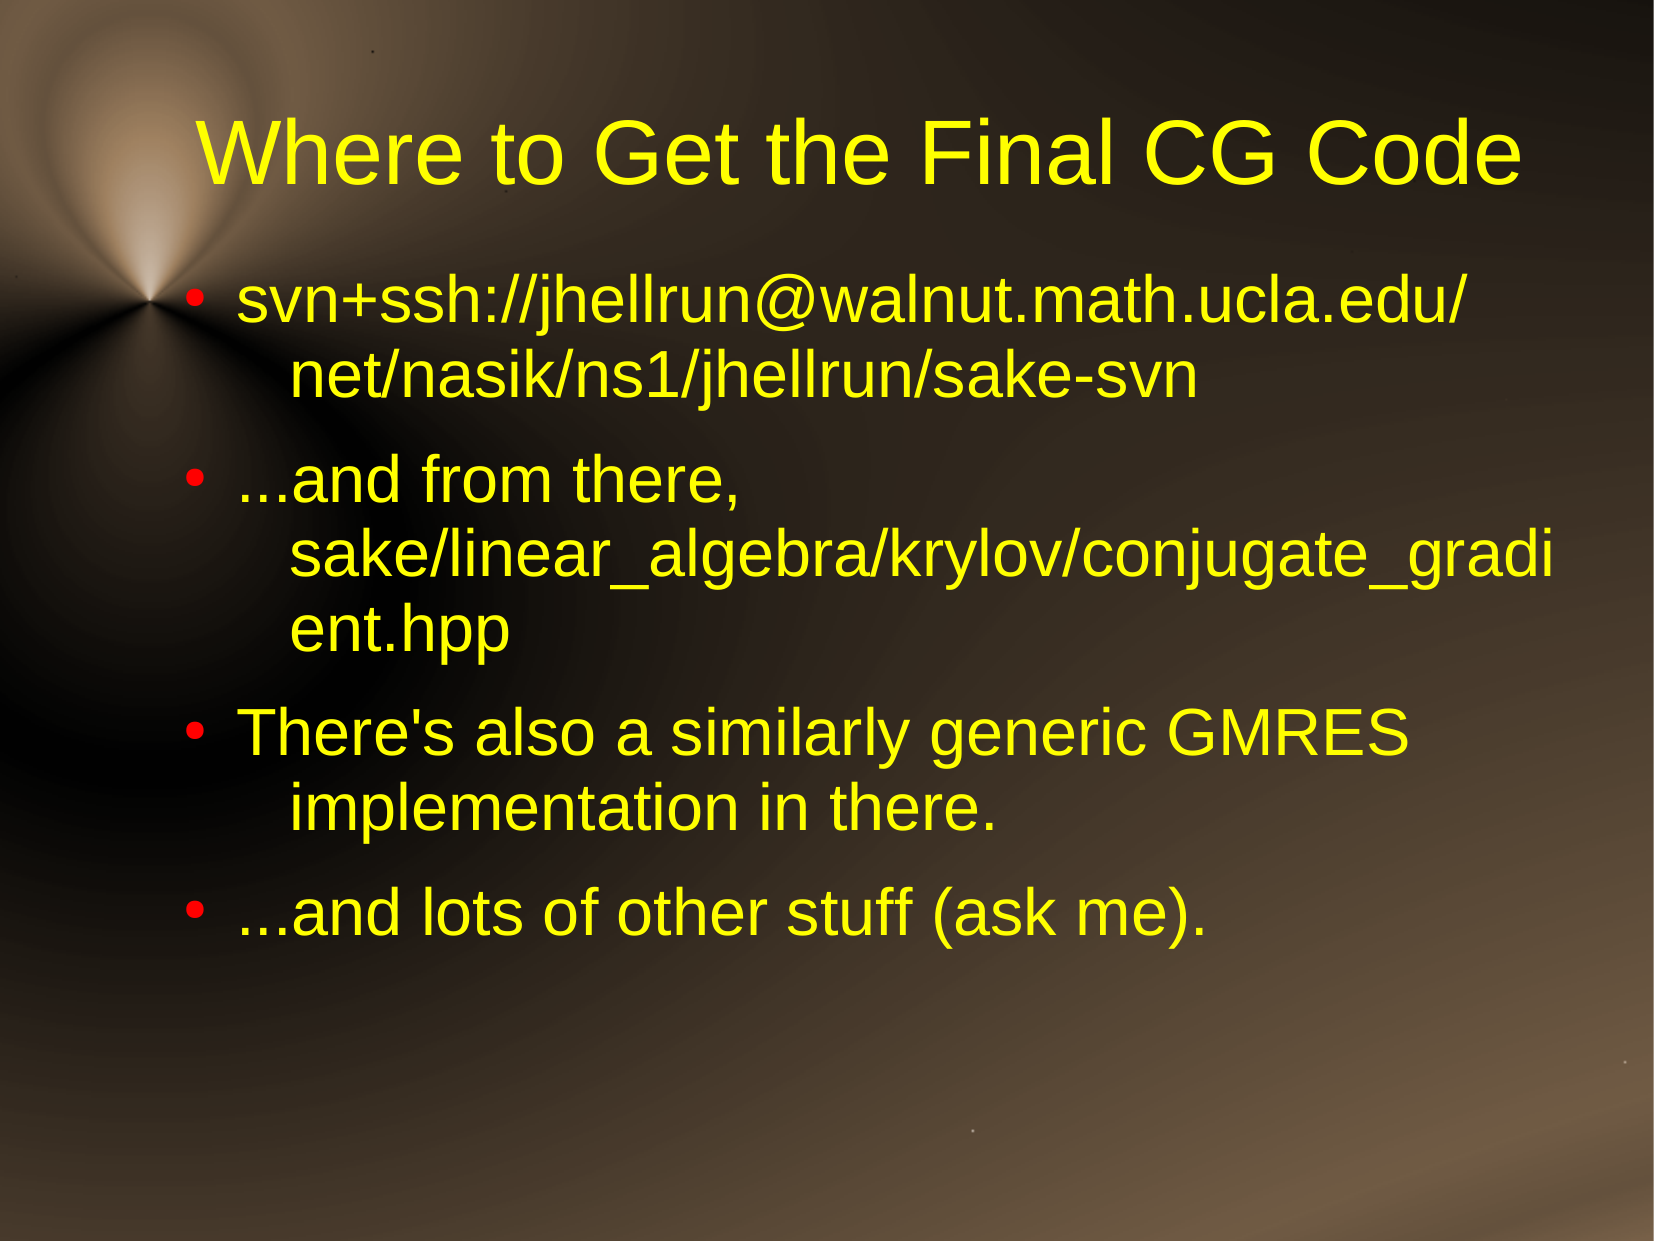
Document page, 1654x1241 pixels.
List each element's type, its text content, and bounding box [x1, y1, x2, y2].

title Where to Get the Final CG Code [150, 56, 1571, 250]
picture [0, 0, 1654, 1241]
list svn+ssh://jhellrun@walnut.math.ucla.edu/net/nasik/ns1/jhellrun/sake-svn ...and from there, sake/linear_algebra/krylov/conjugate_gradient.hpp There's also a similarly generic GMRES implementation in there. ...and lots of other stuff (ask me). [147, 262, 1571, 1094]
